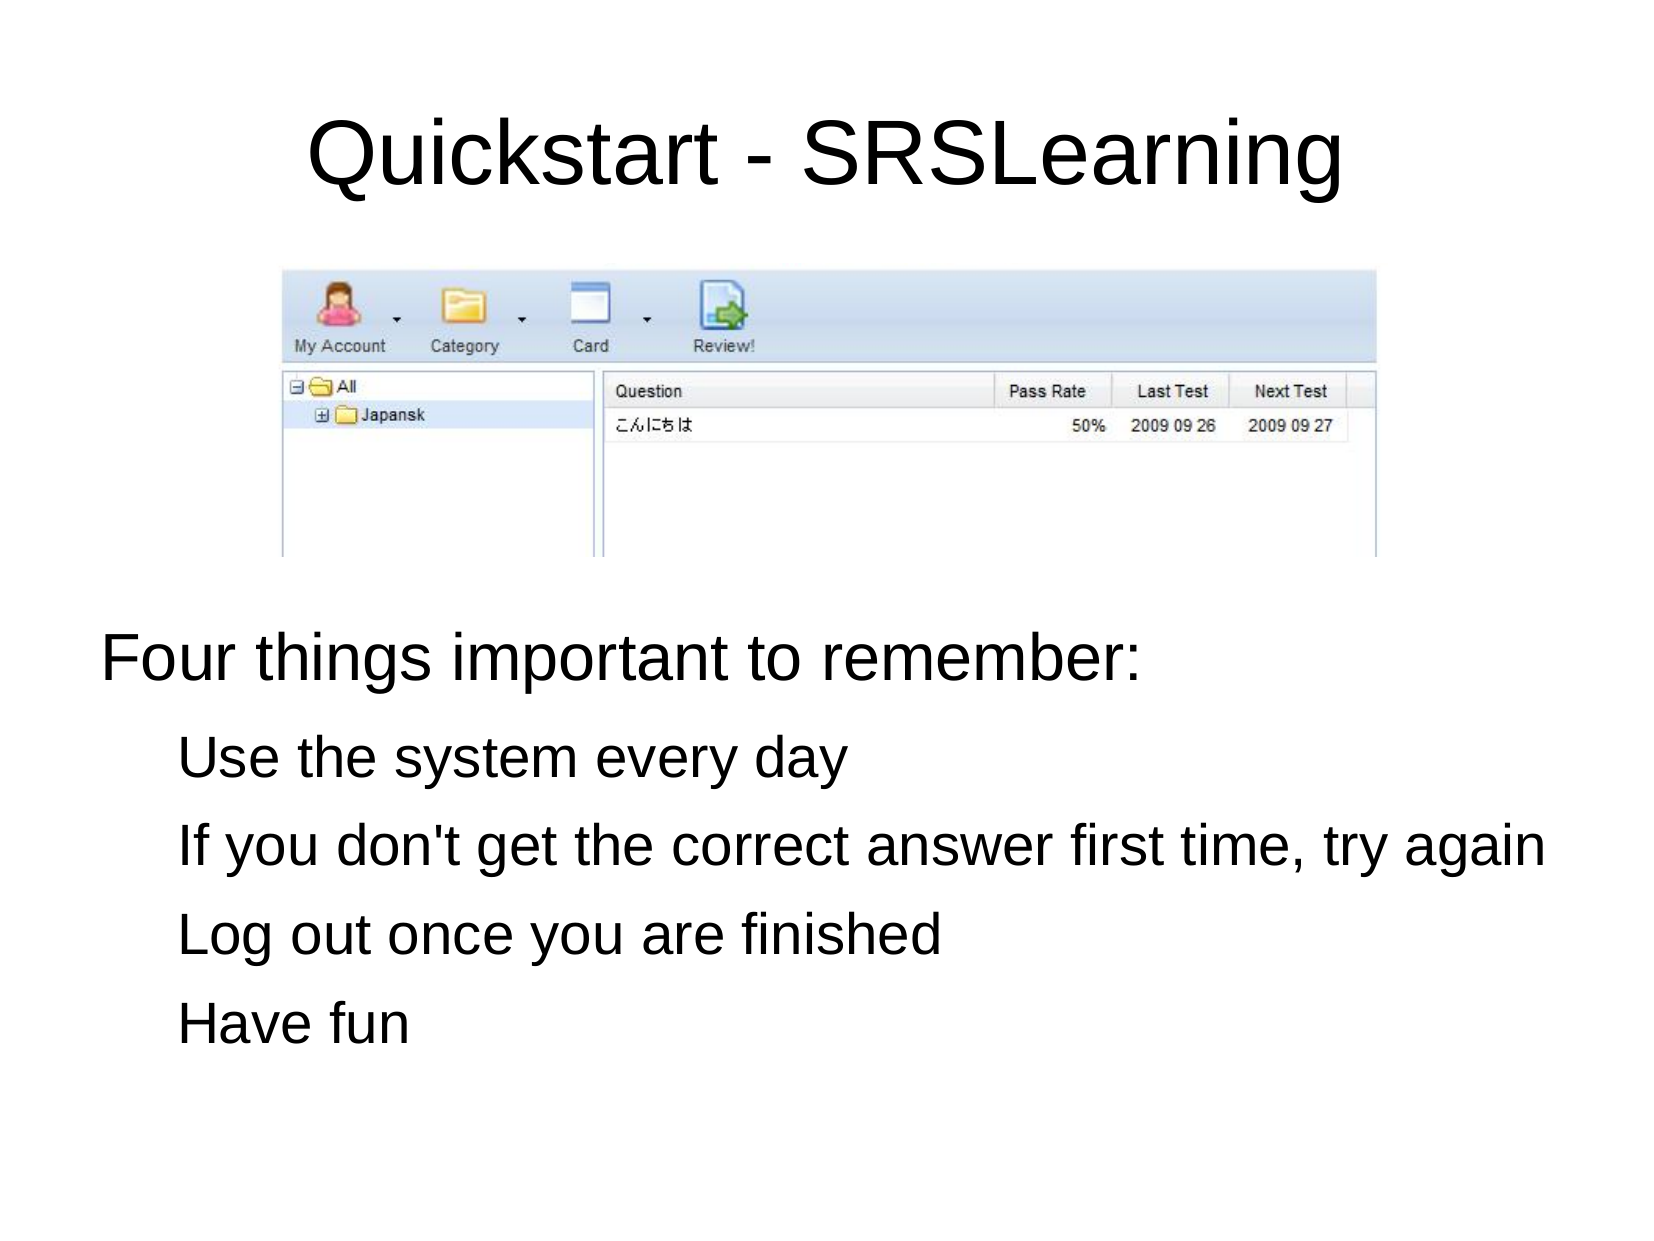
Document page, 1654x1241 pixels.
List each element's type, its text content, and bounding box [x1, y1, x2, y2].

picture [276, 263, 1388, 558]
title Quickstart - SRSLearning [82, 56, 1571, 250]
list Four things important to remember: Use the system every day If you don't get the correct answer first time, try again Log out once you are finished Have fun [82, 620, 1571, 1223]
